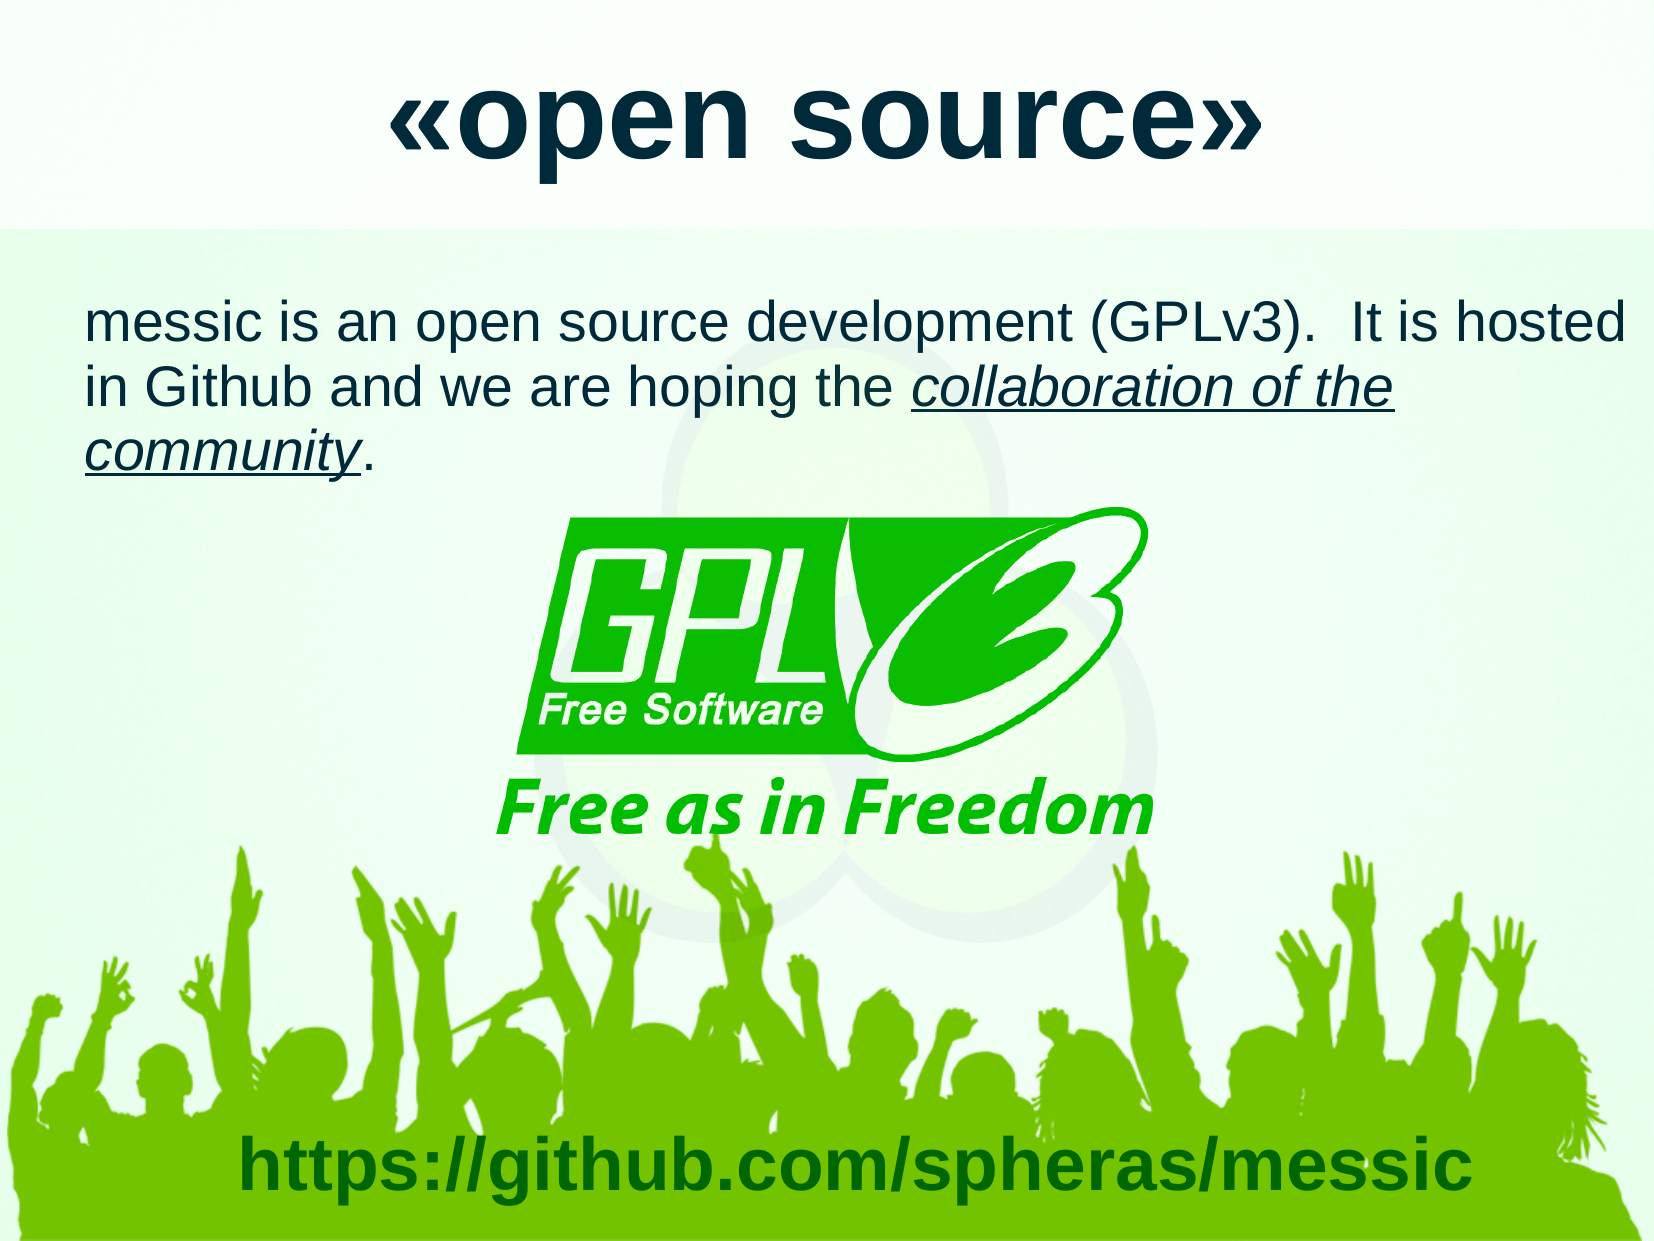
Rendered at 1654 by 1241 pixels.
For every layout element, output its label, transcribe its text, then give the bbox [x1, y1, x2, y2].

title «open source» [82, 11, 1571, 219]
list https://github.com/spheras/messic [23, 1122, 1619, 1241]
list messic is an open source development (GPLv3). It is hosted in Github and we are hoping the collaboration of the community. [23, 290, 1630, 485]
text_box [0, 0, 1654, 229]
picture [0, 229, 1654, 1241]
